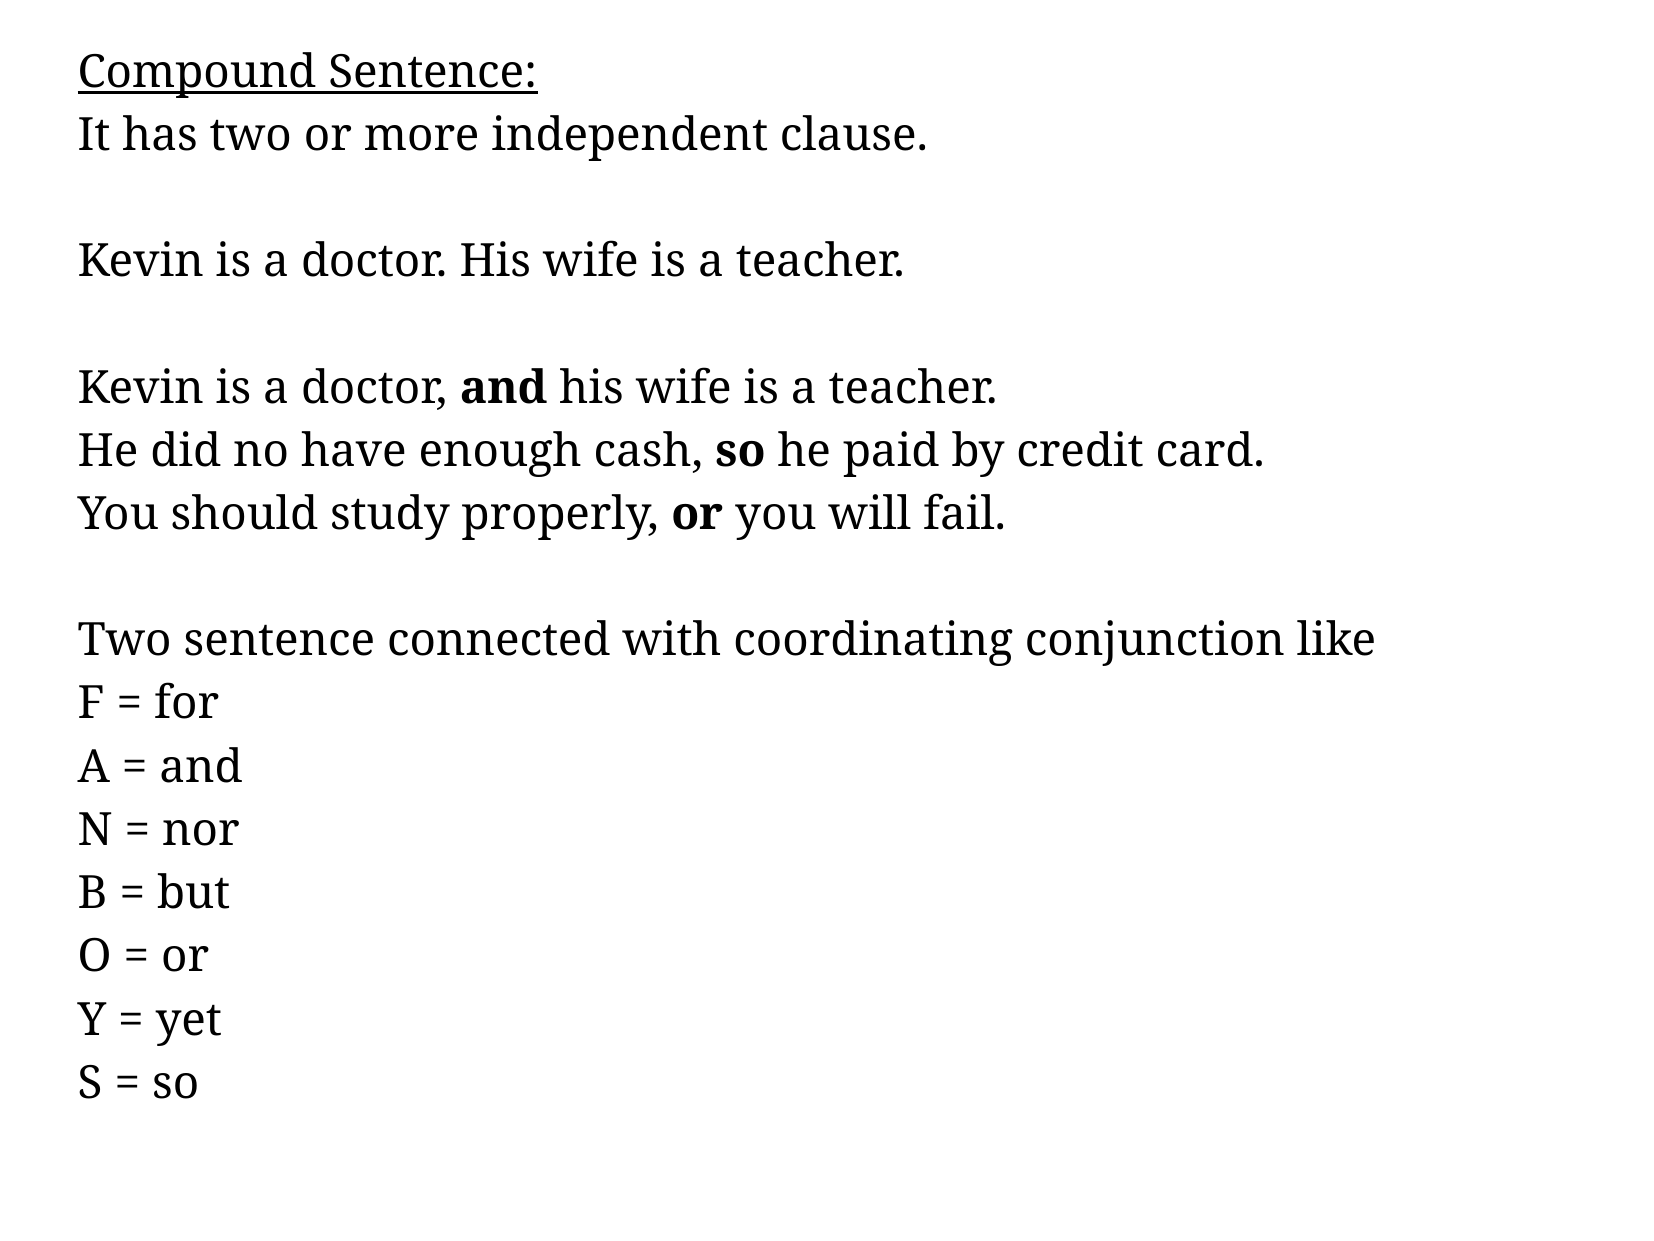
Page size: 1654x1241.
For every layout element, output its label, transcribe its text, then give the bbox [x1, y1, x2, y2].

text_box Compound Sentence: It has two or more independent clause. Kevin is a doctor. His wife is a teacher. Kevin is a doctor, and his wife is a teacher. He did no have enough cash, so he paid by credit card. You should study properly, or you will fail. Two sentence connected with coordinating conjunction like F = for A = and N = nor B = but O = or Y = yet S = so [77, 31, 1566, 1140]
